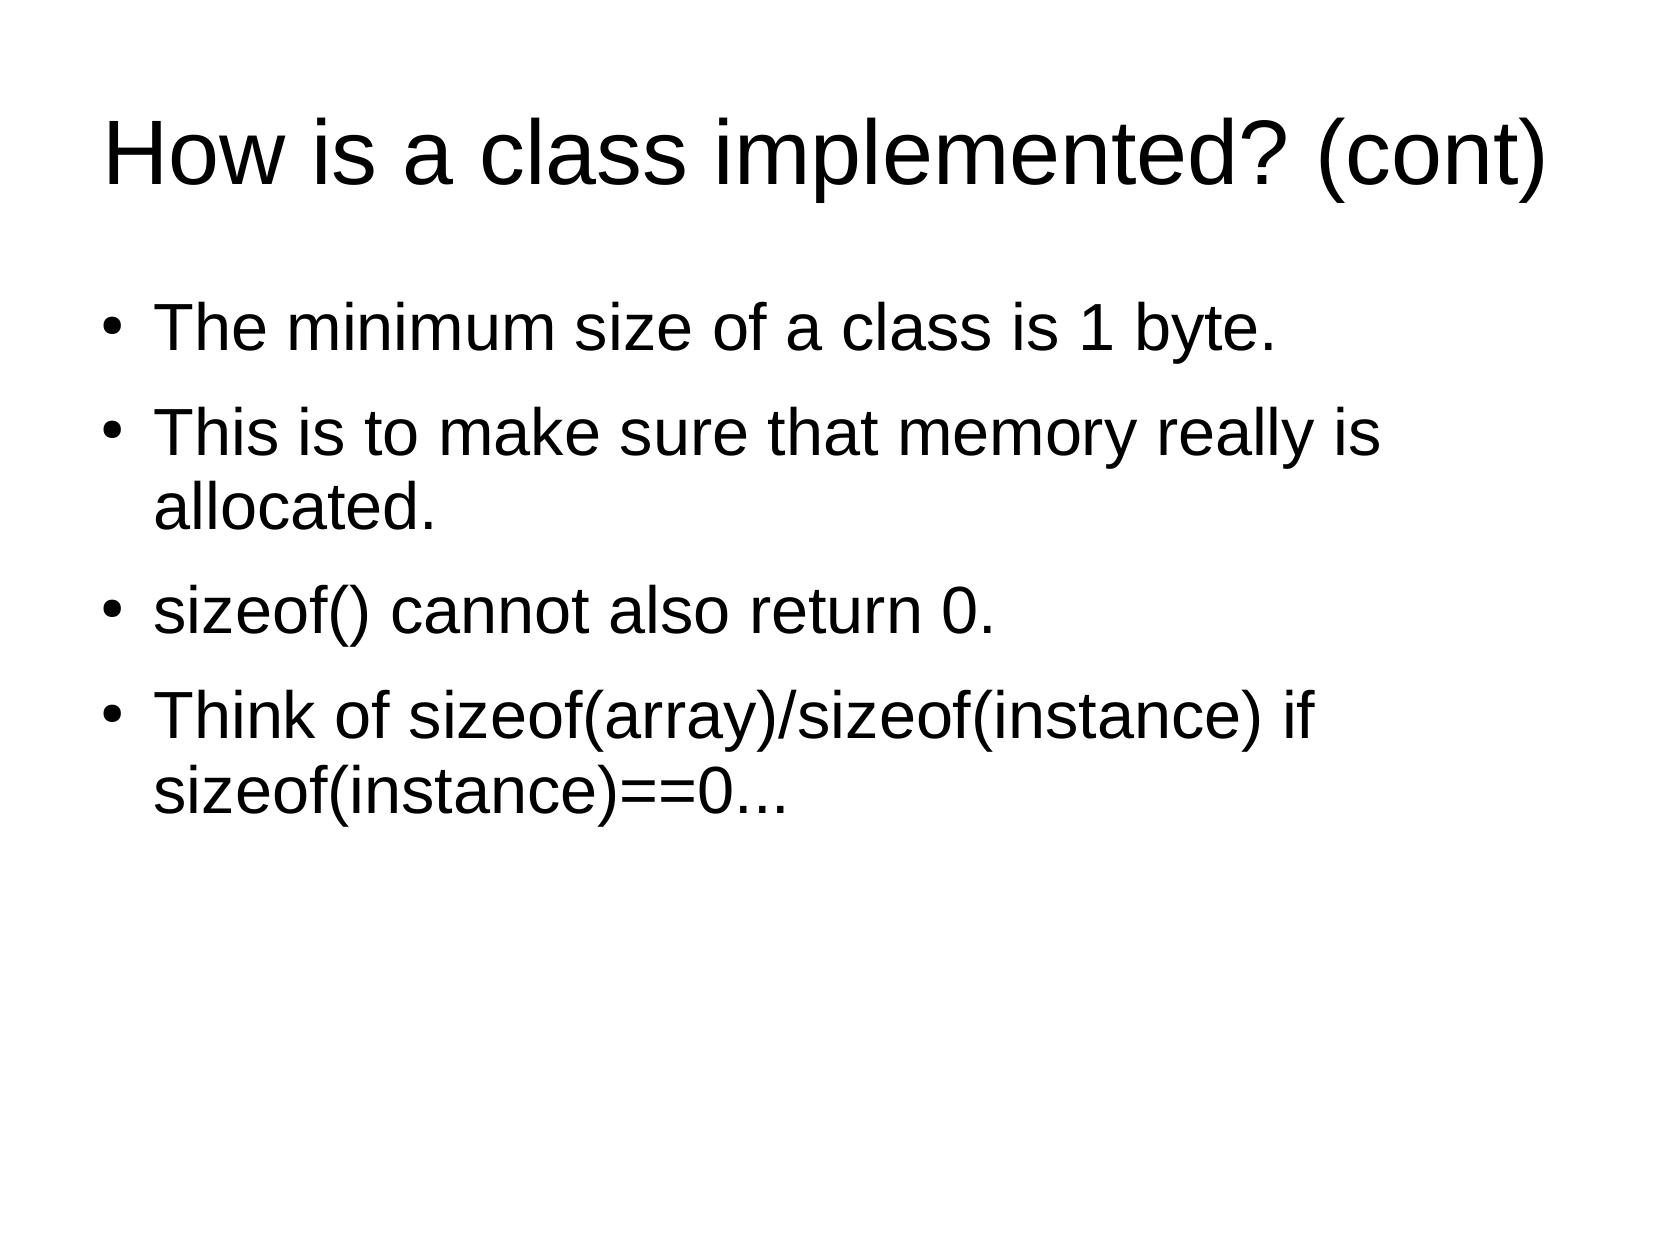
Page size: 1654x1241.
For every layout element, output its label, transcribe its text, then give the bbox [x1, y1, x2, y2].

title How is a class implemented? (cont) [82, 49, 1571, 257]
list The minimum size of a class is 1 byte. This is to make sure that memory really is allocated. sizeof() cannot also return 0. Think of sizeof(array)/sizeof(instance) if sizeof(instance)==0... [82, 290, 1571, 1109]
